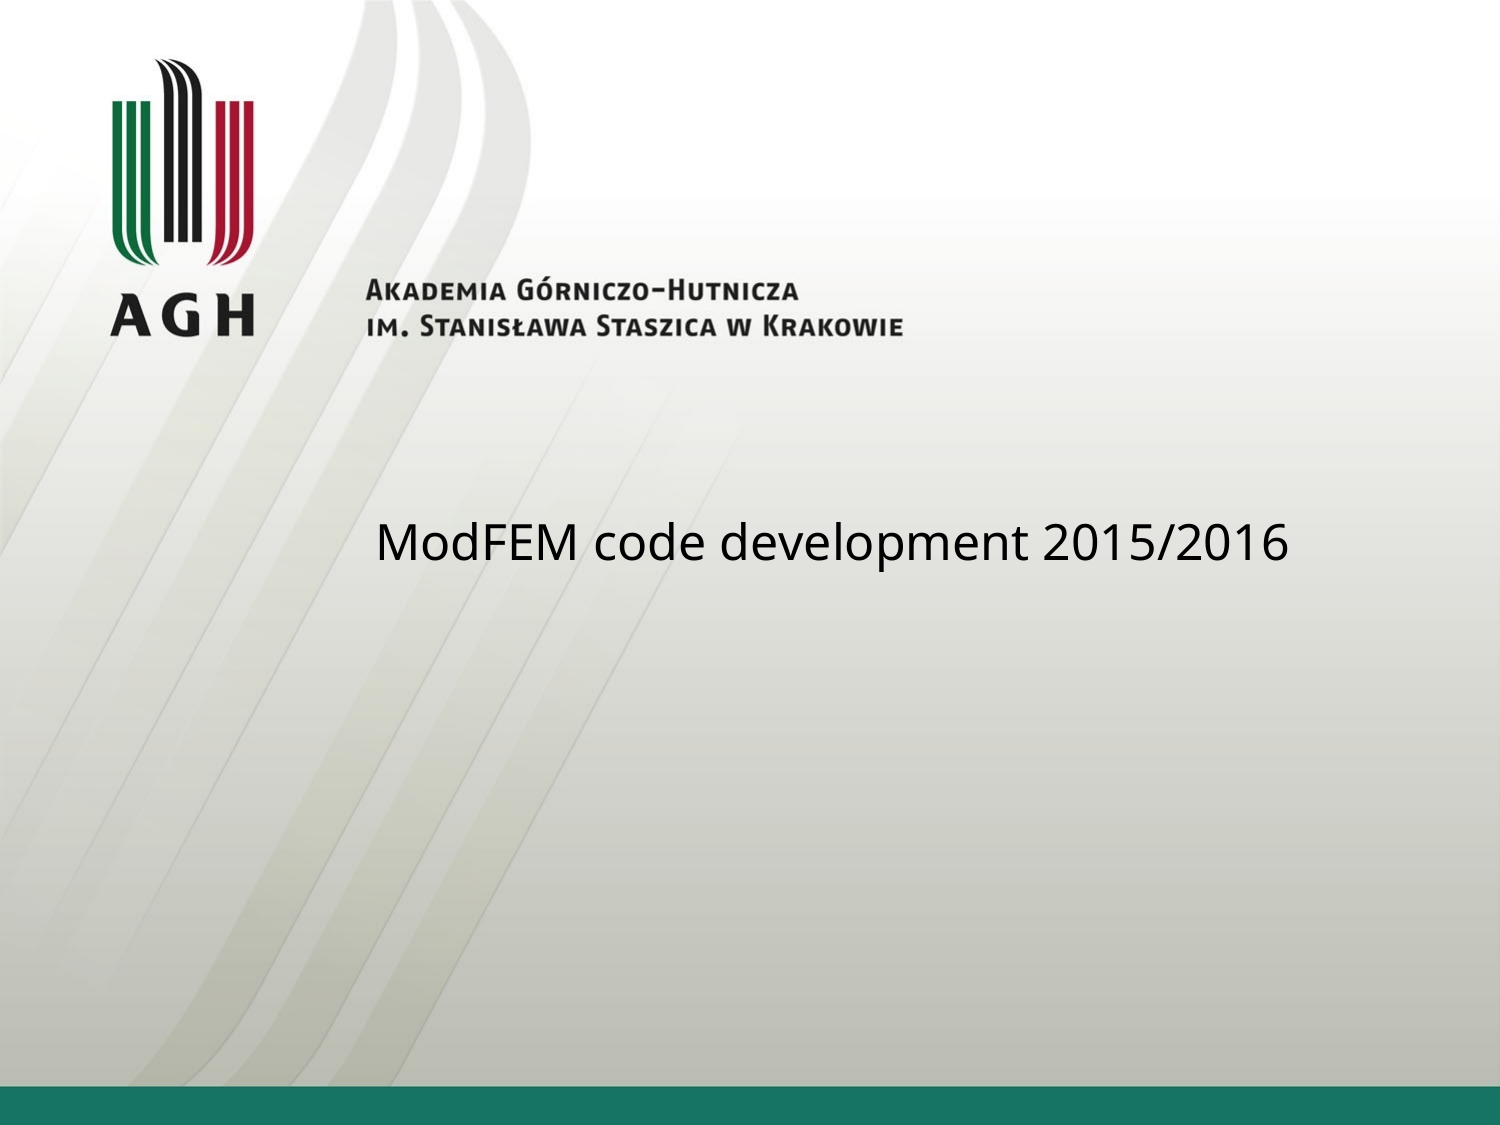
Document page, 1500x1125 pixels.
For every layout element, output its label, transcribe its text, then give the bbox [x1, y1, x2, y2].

subtitle ModFEM code development 2015/2016 [242, 85, 1423, 996]
picture [0, 0, 1500, 1125]
